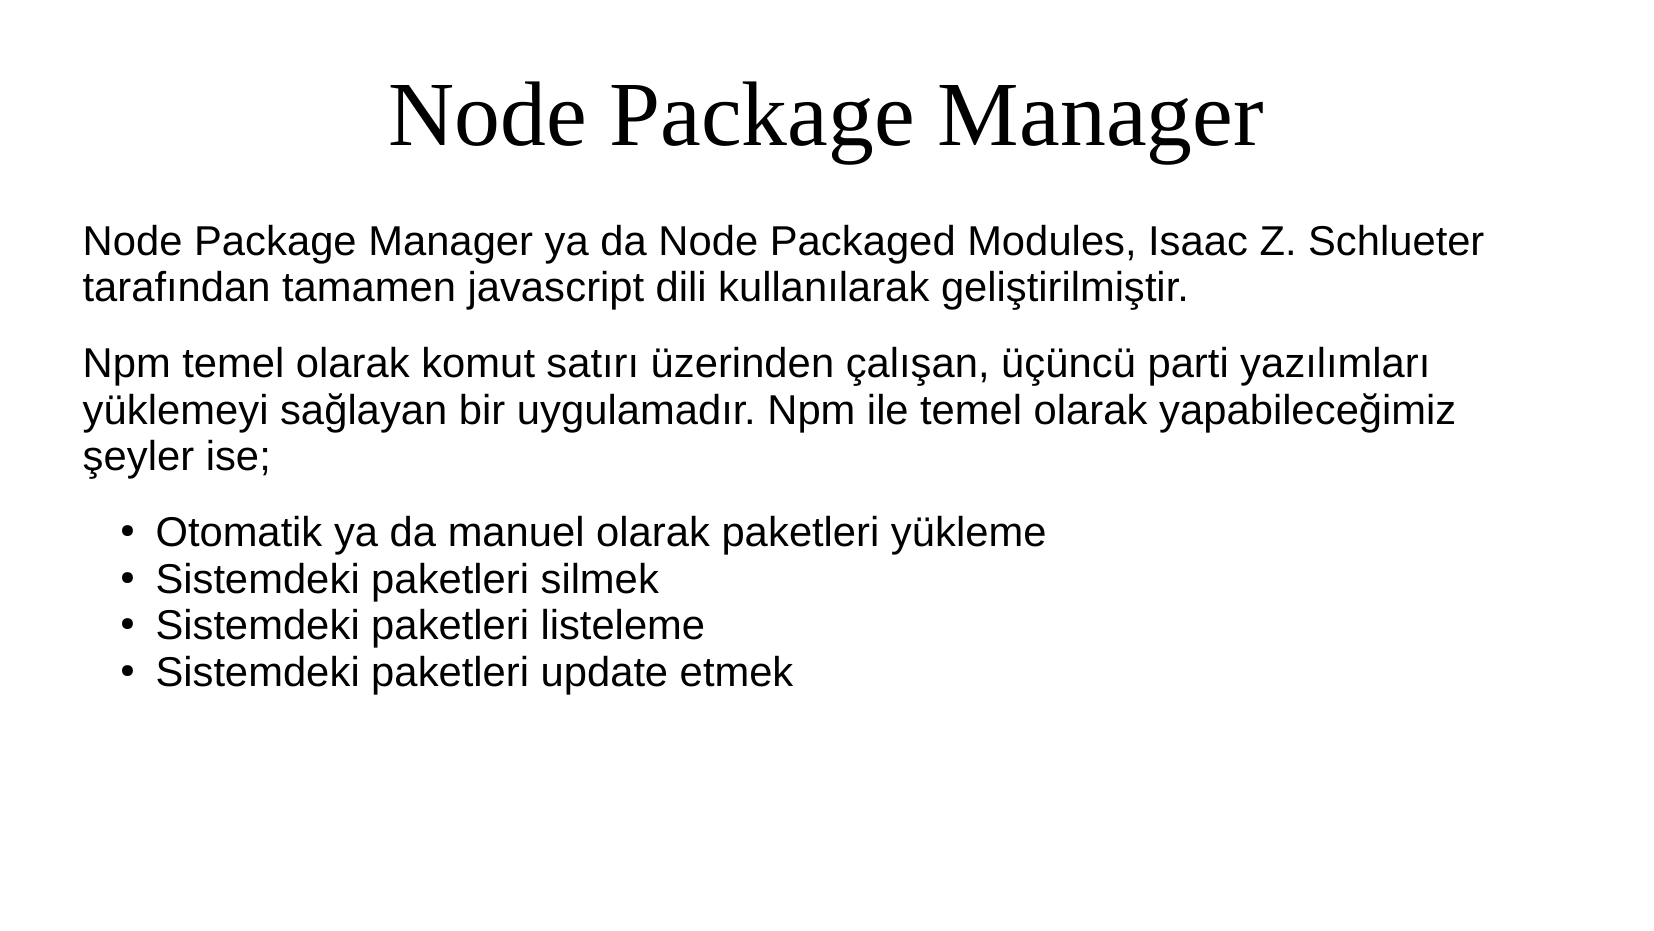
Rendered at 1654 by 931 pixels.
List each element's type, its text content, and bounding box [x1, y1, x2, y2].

title Node Package Manager [82, 37, 1571, 193]
list Node Package Manager ya da Node Packaged Modules, Isaac Z. Schlueter tarafından tamamen javascript dili kullanılarak geliştirilmiştir. Npm temel olarak komut satırı üzerinden çalışan, üçüncü parti yazılımları yüklemeyi sağlayan bir uygulamadır. Npm ile temel olarak yapabileceğimiz şeyler ise; Otomatik ya da manuel olarak paketleri yükleme Sistemdeki paketleri silmek Sistemdeki paketleri listeleme Sistemdeki paketleri update etmek [82, 217, 1571, 758]
